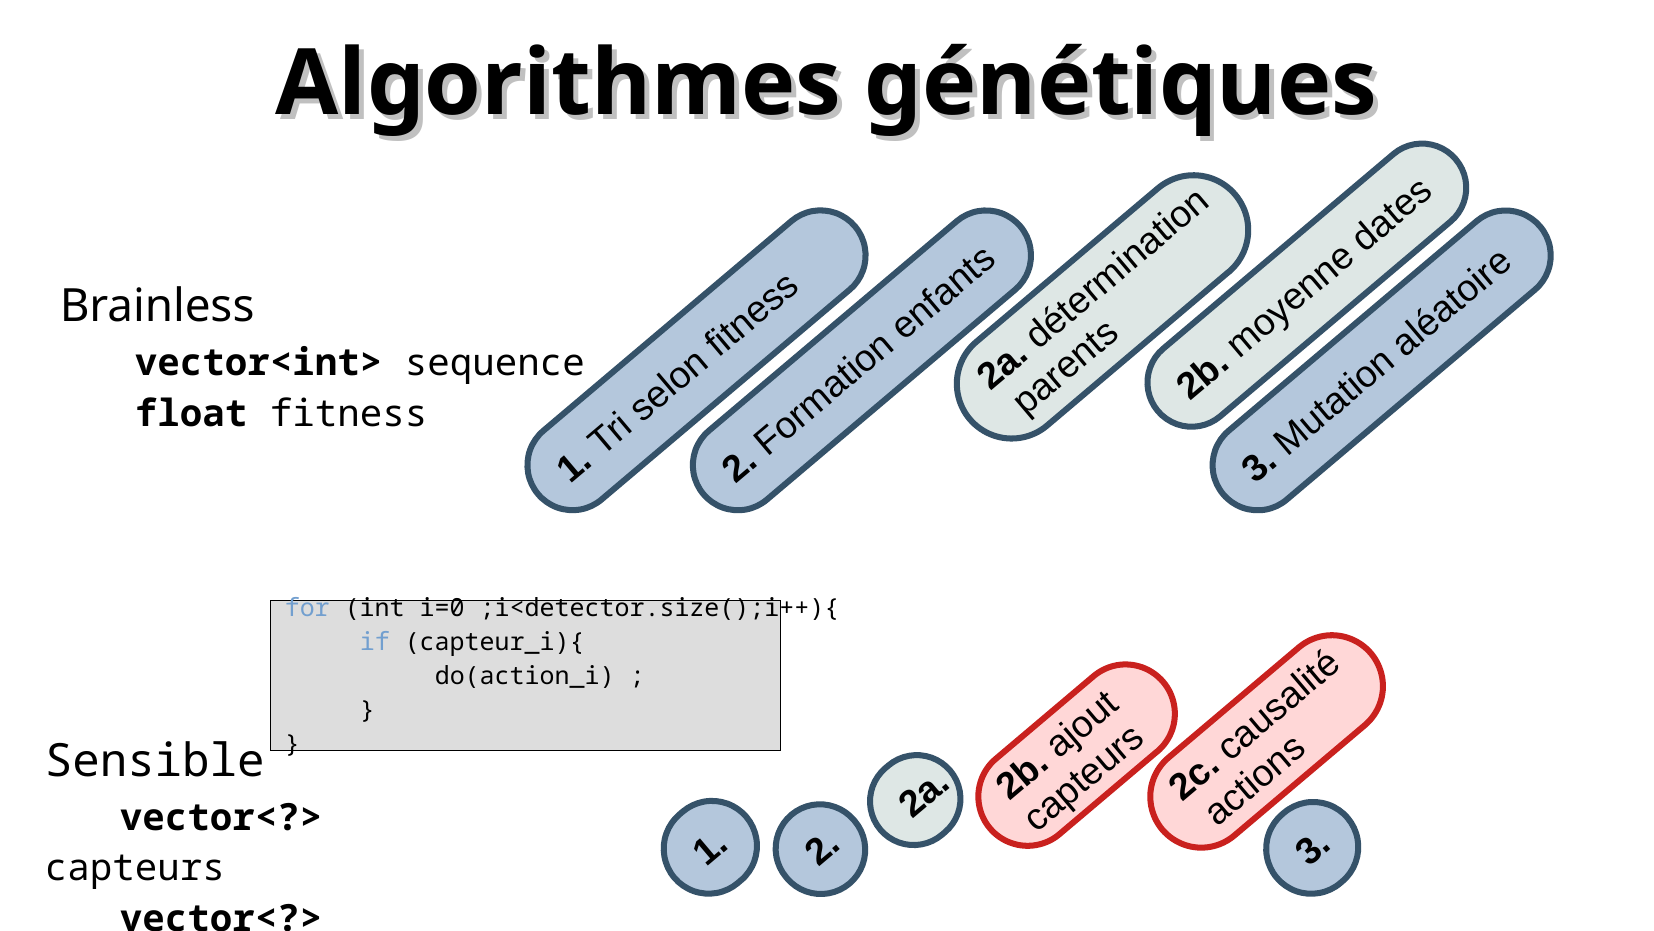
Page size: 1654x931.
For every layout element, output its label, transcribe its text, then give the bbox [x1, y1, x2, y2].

text_box 2a. détermination parents [956, 175, 1249, 439]
title Algorithmes génétiques [82, 1, 1571, 157]
text_box 2. [775, 804, 866, 894]
text_box Brainless vector<int> sequence float fitness [45, 265, 525, 412]
text_box 2b. moyenne dates [1147, 143, 1467, 427]
text_box 2. Formation enfants [692, 210, 1031, 511]
text_box for (int i=0 ;i<detector.size();i++){ if (capteur_i){ do(action_i) ; } } [270, 600, 781, 751]
text_box 1. [663, 800, 757, 894]
text_box 2c. causalité actions [1150, 635, 1383, 848]
text_box 2b. ajout capteurs [978, 664, 1175, 846]
text_box 2a. [870, 755, 961, 846]
text_box Sensible vector<?> capteurs vector<?> actions float fitness [30, 720, 496, 901]
text_box 3. [1266, 802, 1359, 894]
text_box 1. Tri selon fitness [527, 210, 866, 511]
text_box 3. Mutation aléatoire [1212, 210, 1551, 511]
